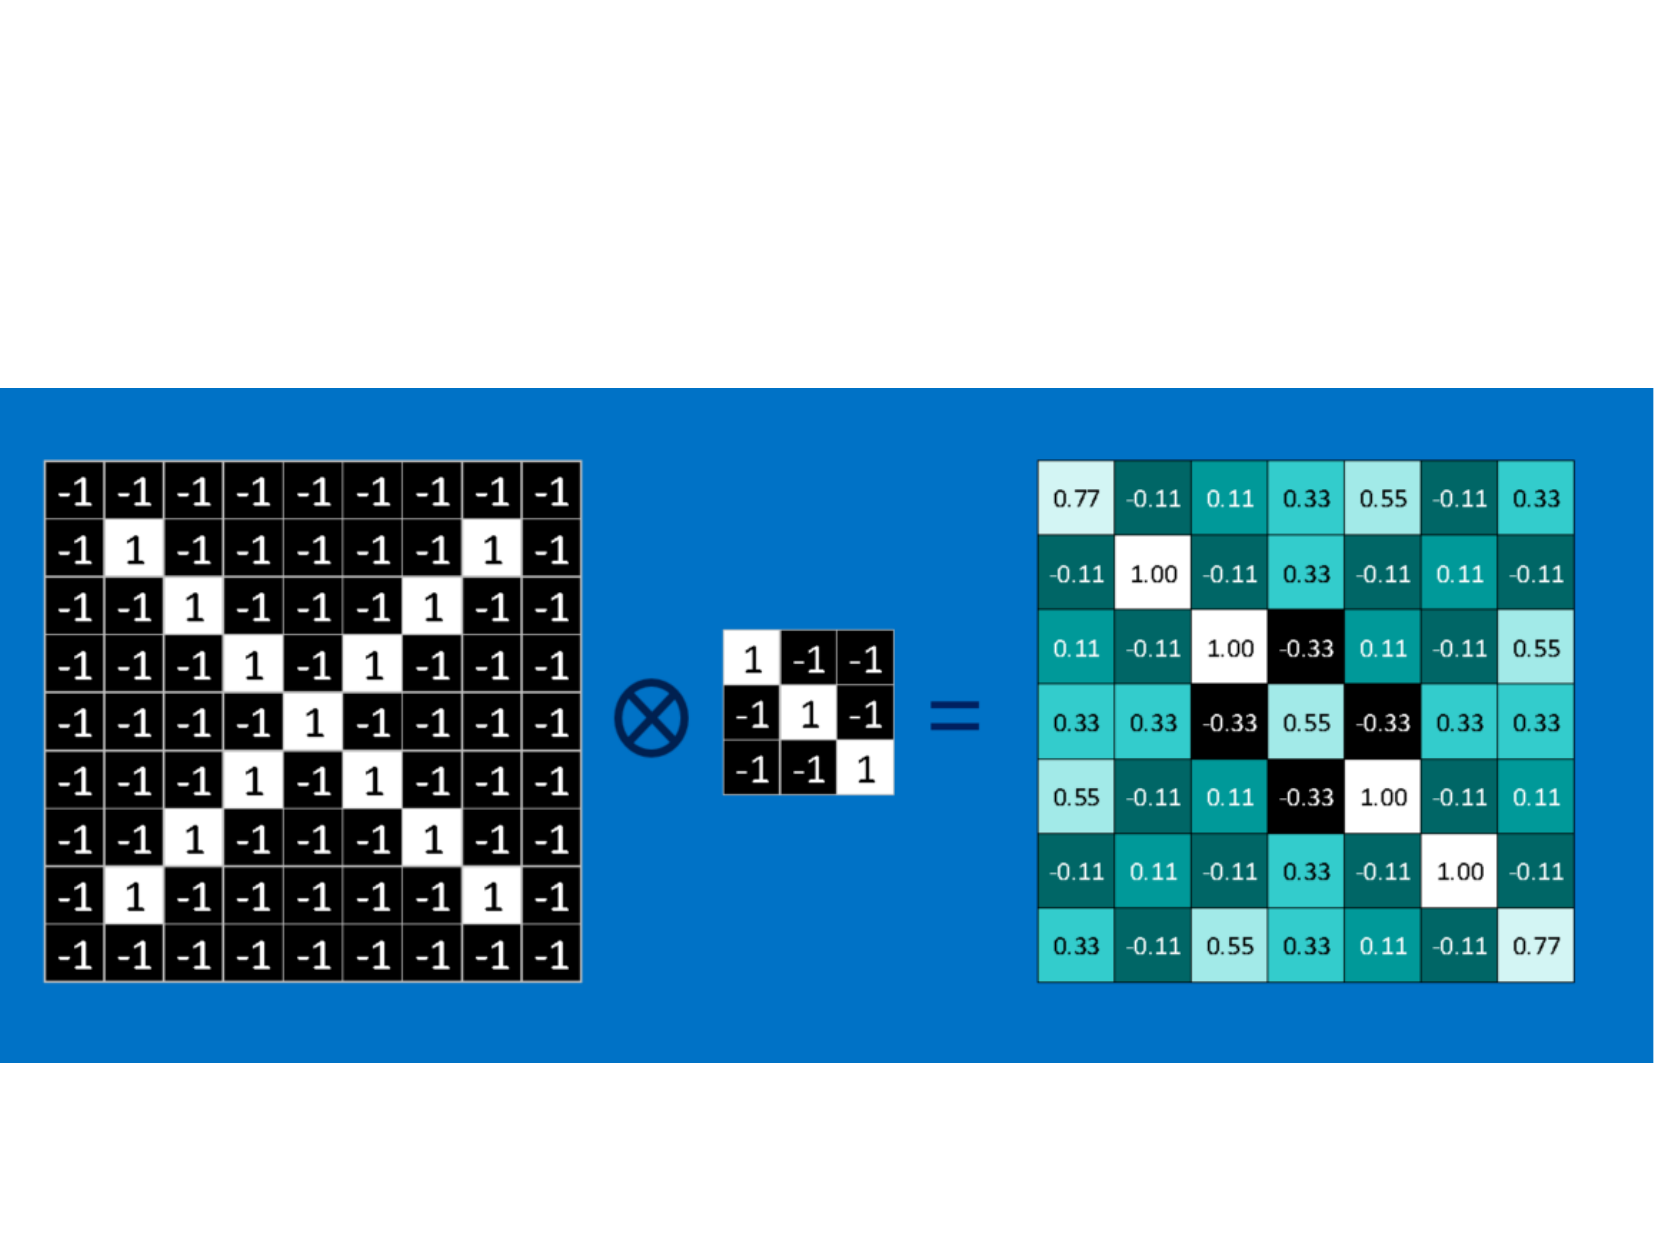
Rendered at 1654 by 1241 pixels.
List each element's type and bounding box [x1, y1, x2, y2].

picture [0, 388, 1654, 1063]
